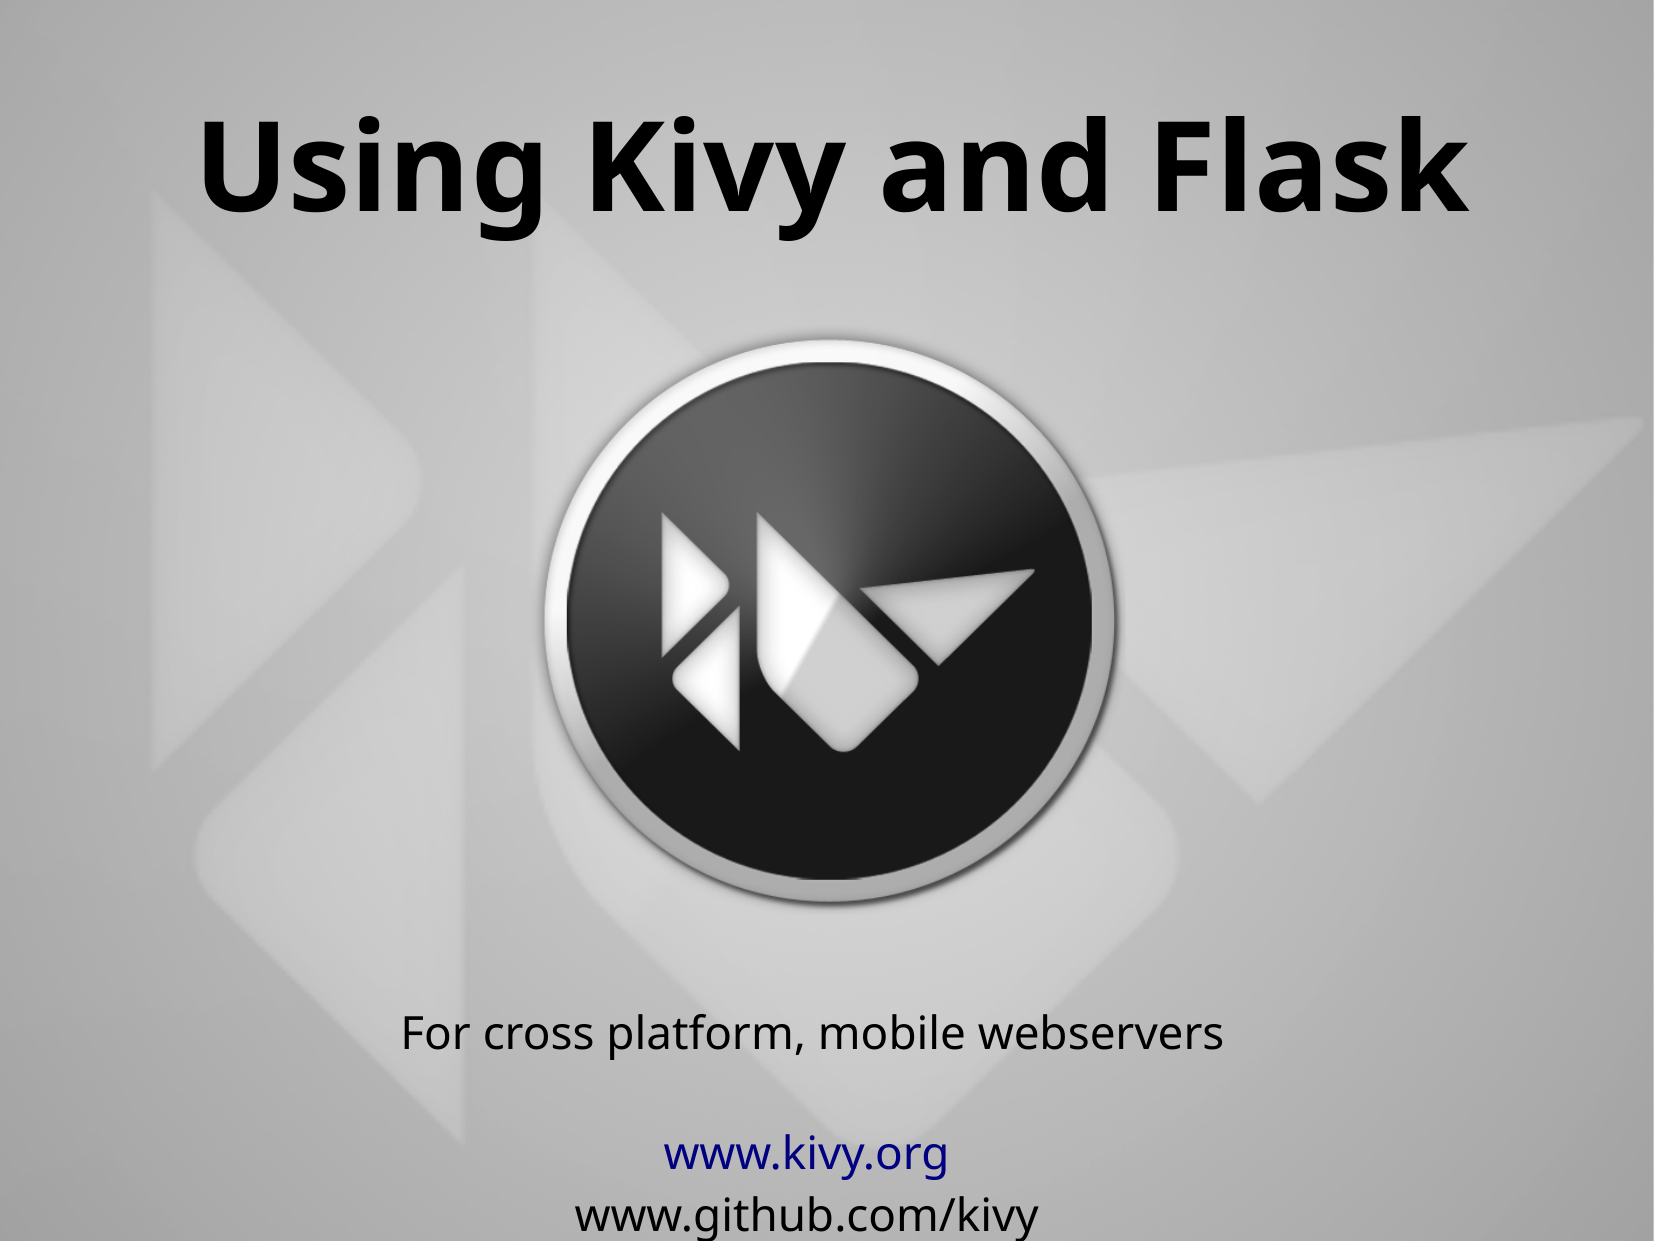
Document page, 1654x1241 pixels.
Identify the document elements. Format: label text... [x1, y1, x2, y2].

text_box www.kivy.org www.github.com/kivy [546, 1117, 1067, 1241]
title Using Kivy and Flask [88, 59, 1577, 267]
picture [0, 0, 1654, 1241]
text_box For cross platform, mobile webservers [360, 941, 1265, 1123]
